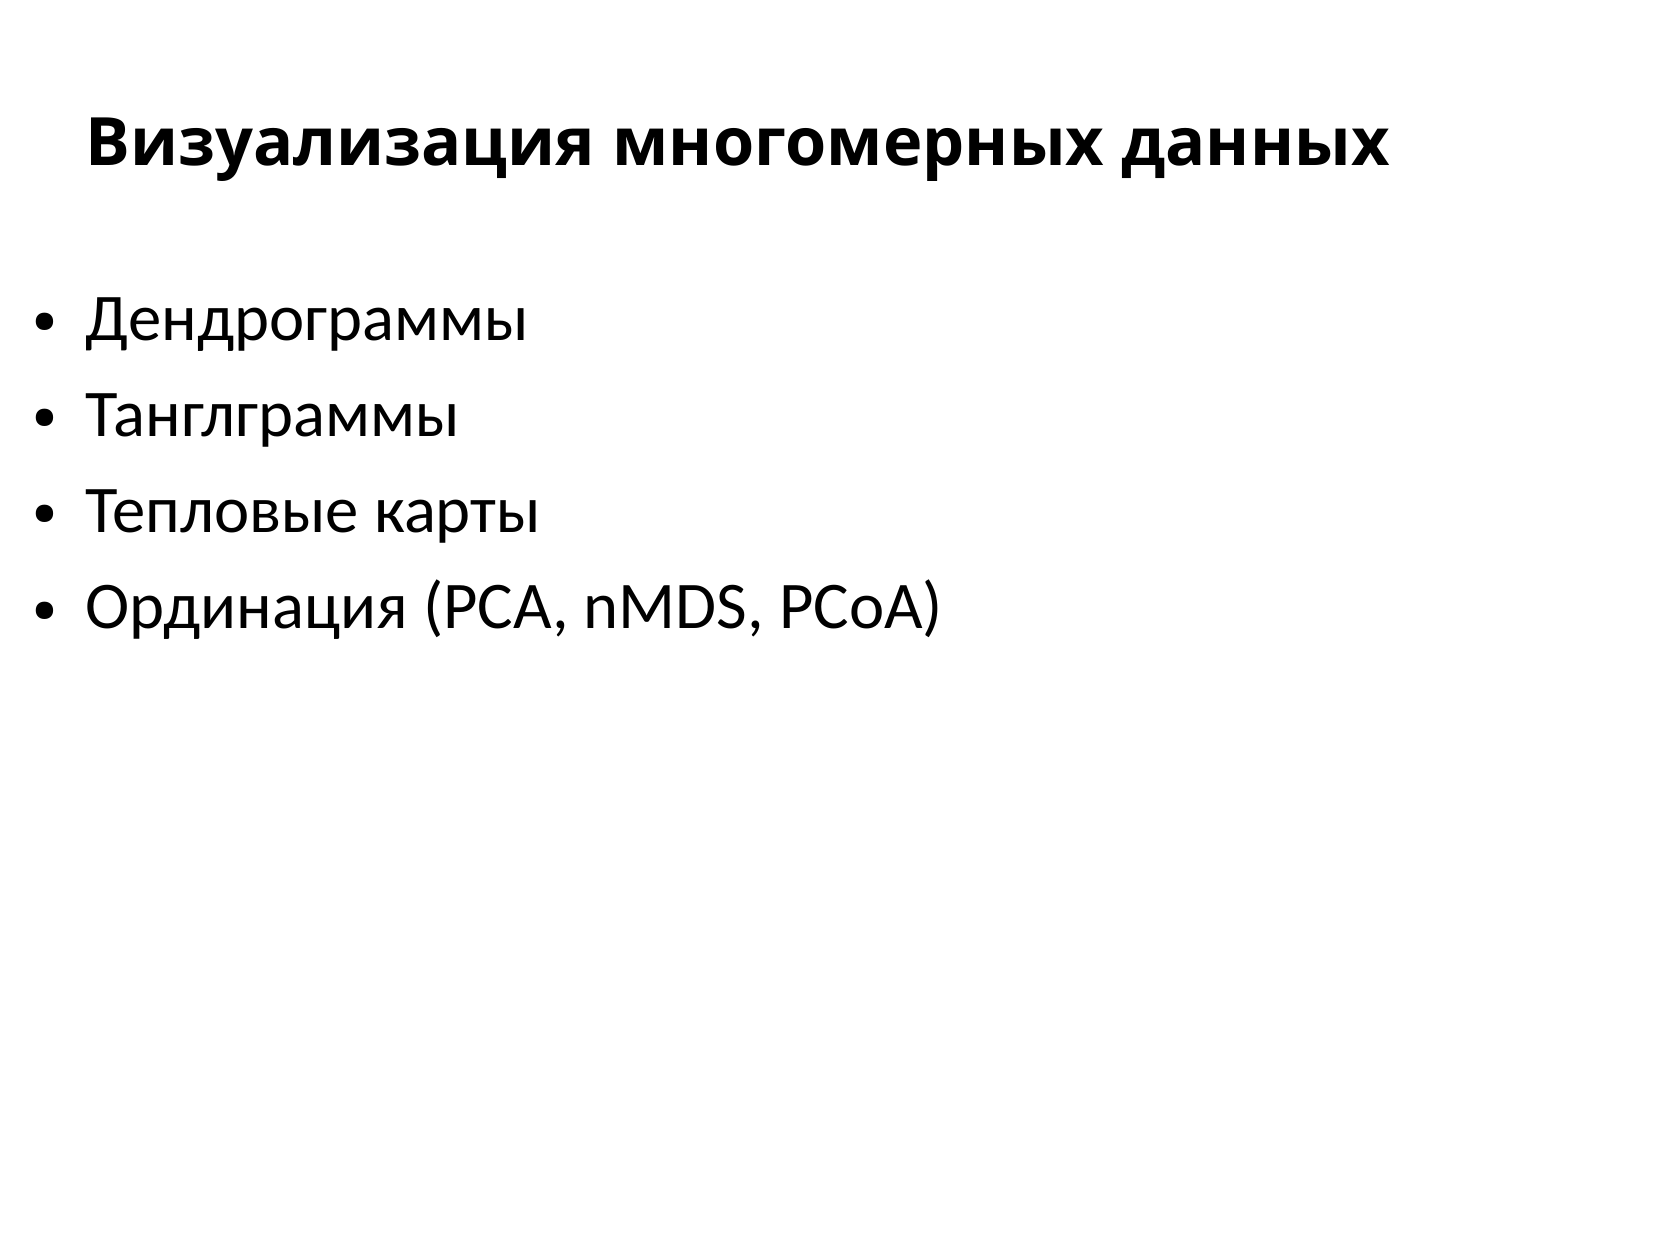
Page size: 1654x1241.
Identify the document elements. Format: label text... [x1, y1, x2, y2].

title Визуализация многомерных данных [15, 19, 1636, 260]
list Дендрограммы Танглграммы Тепловые карты Ординация (PCA, nMDS, PCoA) [15, 290, 1636, 1141]
